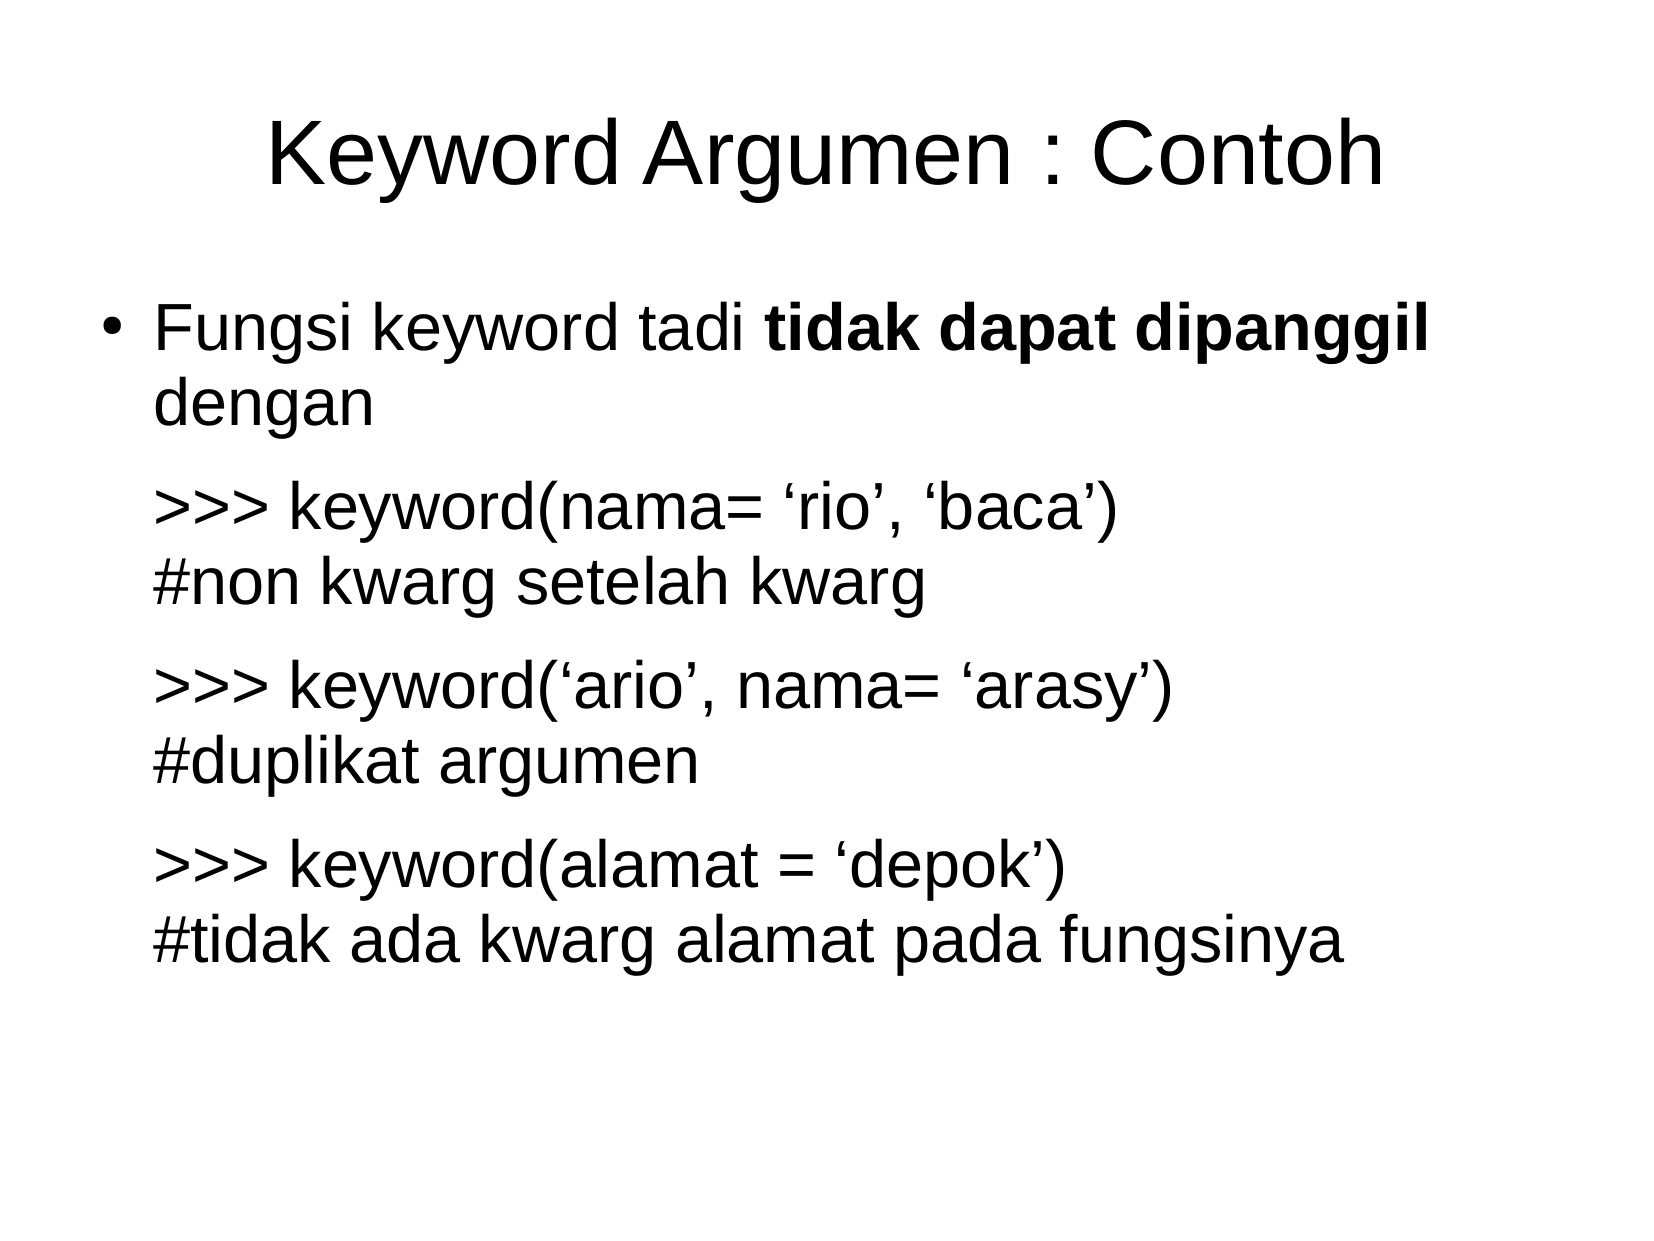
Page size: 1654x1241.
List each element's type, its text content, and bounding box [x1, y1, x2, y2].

title Keyword Argumen : Contoh [82, 49, 1571, 257]
list Fungsi keyword tadi tidak dapat dipanggil dengan >>> keyword(nama= ‘rio’, ‘baca’) #non kwarg setelah kwarg >>> keyword(‘ario’, nama= ‘arasy’) #duplikat argumen >>> keyword(alamat = ‘depok’) #tidak ada kwarg alamat pada fungsinya [82, 290, 1571, 1010]
